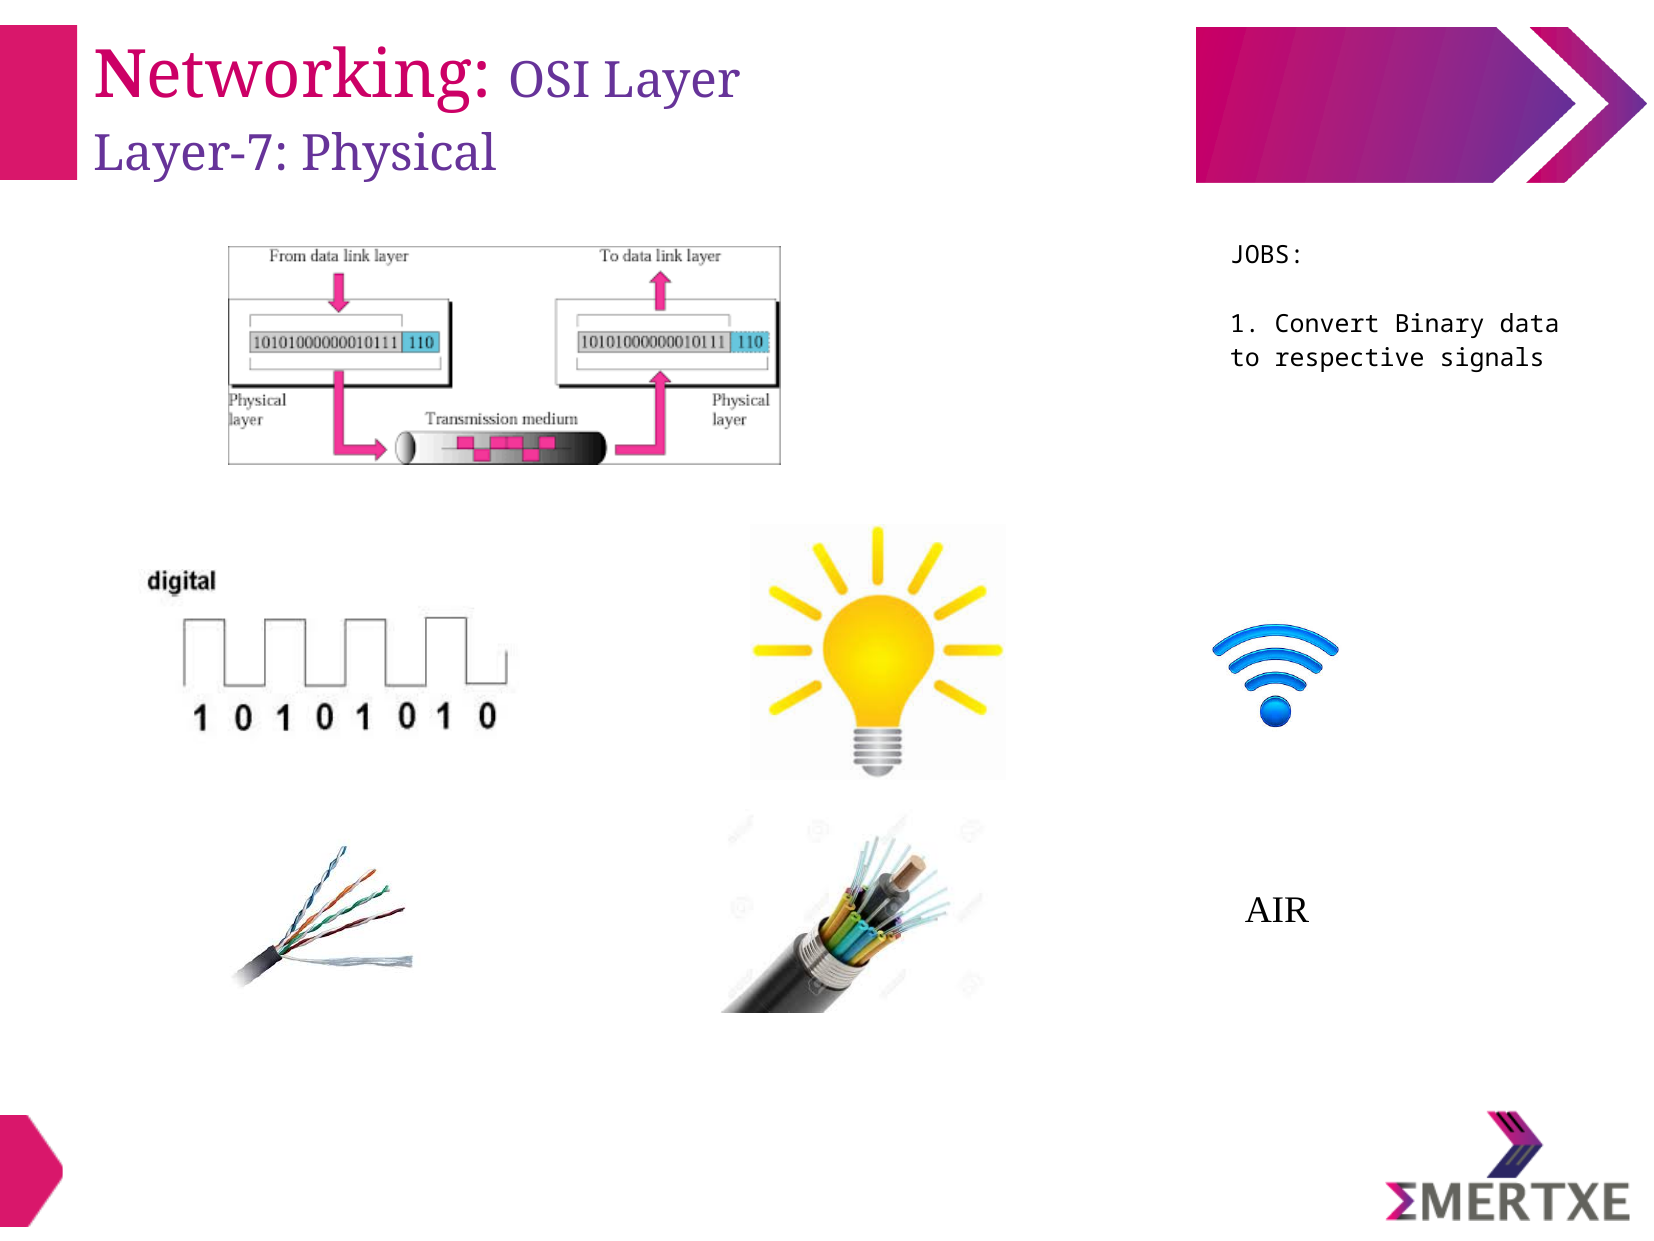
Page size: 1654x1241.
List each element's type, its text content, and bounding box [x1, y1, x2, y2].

picture [116, 569, 536, 756]
picture [228, 246, 781, 466]
picture [222, 824, 421, 1023]
title Networking: OSI Layer Layer-7: Physical [93, 2, 1571, 210]
text_box AIR [1230, 881, 1426, 938]
picture [750, 524, 1006, 781]
picture [720, 809, 991, 1013]
picture [1571, 27, 1647, 183]
picture [1200, 614, 1351, 752]
picture [1385, 1107, 1631, 1221]
text_box JOBS: 1. Convert Binary data to respective signals [1215, 229, 1606, 370]
